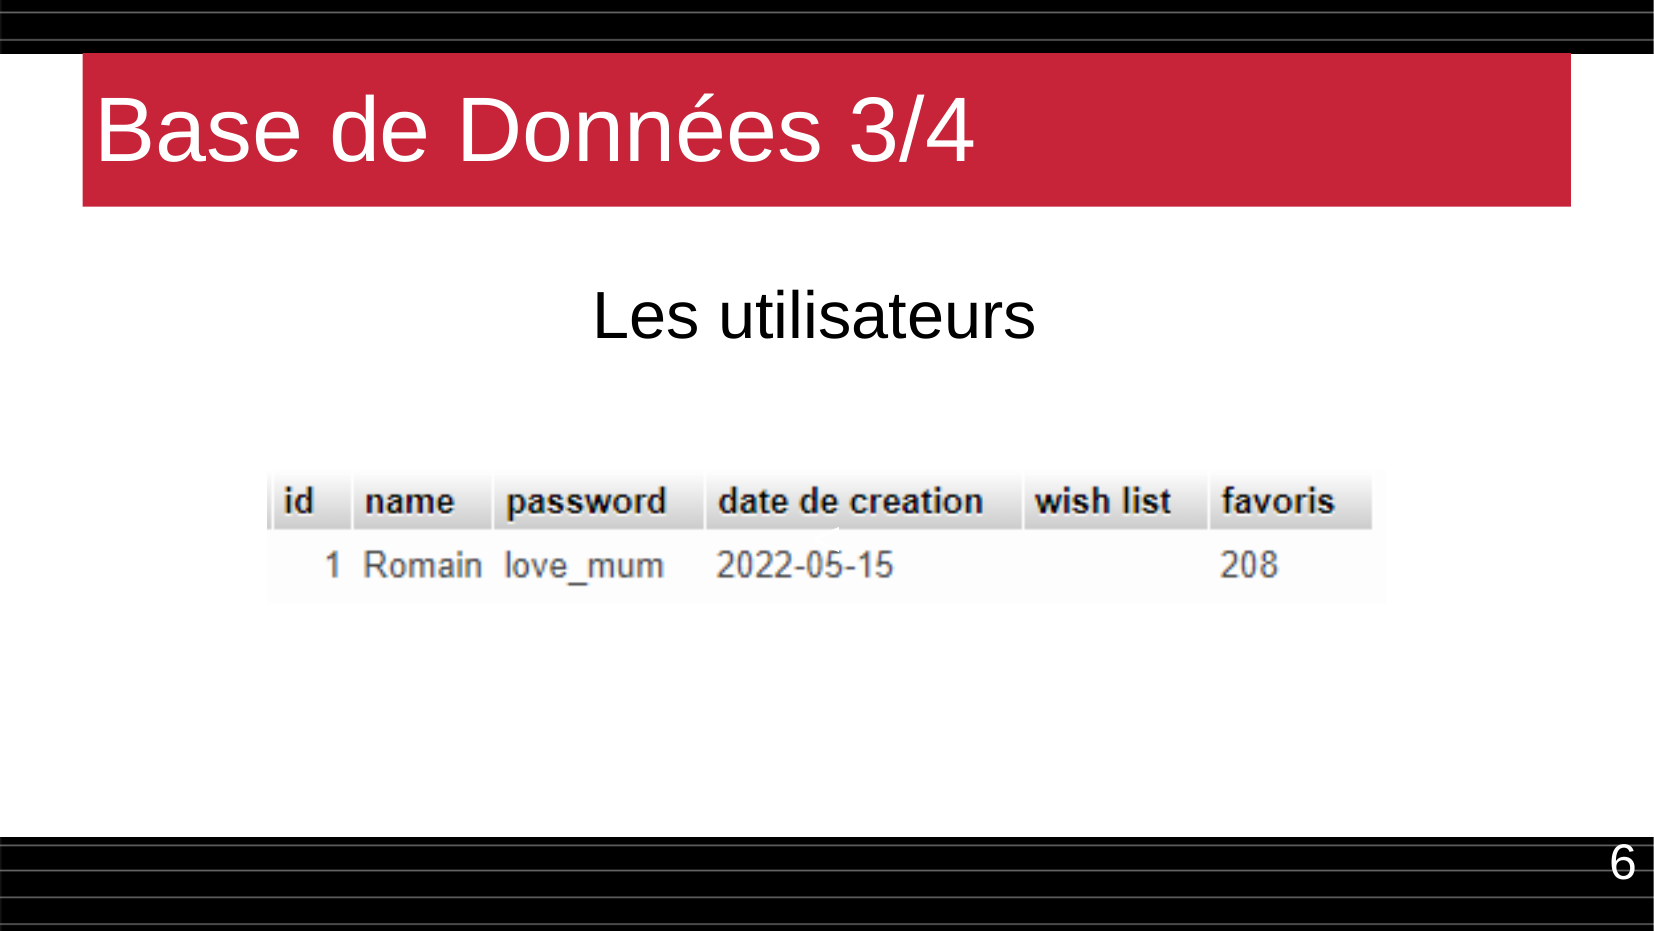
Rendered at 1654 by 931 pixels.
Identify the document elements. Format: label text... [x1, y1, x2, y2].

picture [0, 837, 1654, 931]
picture [267, 466, 1386, 613]
text_box 6 [1594, 826, 1654, 898]
picture [0, 0, 1654, 54]
title Base de Données 3/4 [82, 53, 1571, 207]
text_box Les utilisateurs [519, 277, 1111, 367]
